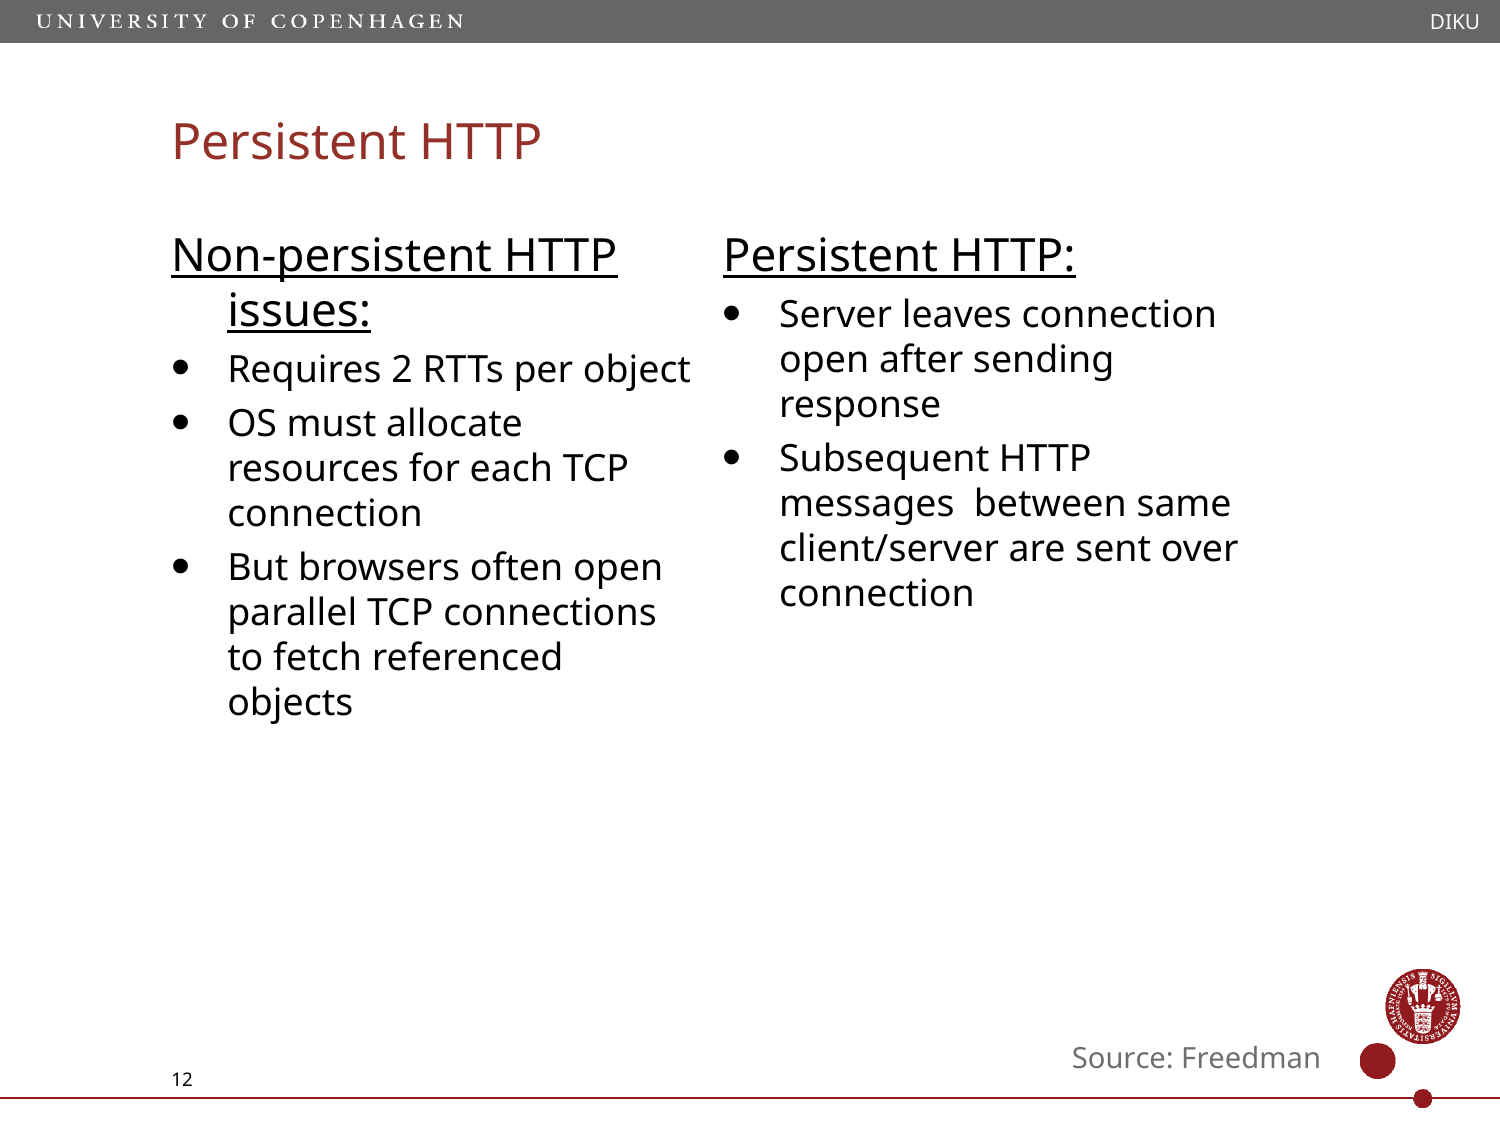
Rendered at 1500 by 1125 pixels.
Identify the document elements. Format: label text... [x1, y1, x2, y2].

text_box DIKU [469, 0, 1495, 43]
list Non-persistent HTTP issues: Requires 2 RTTs per object OS must allocate resources for each TCP connection But browsers often open parallel TCP connections to fetch referenced objects [171, 225, 698, 961]
list Persistent HTTP: Server leaves connection open after sending response Subsequent HTTP messages between same client/server are sent over connection [722, 225, 1251, 961]
text_box Source: Freedman [1057, 1031, 1377, 1083]
title Persistent HTTP [171, 75, 1329, 171]
picture [0, 910, 1500, 1122]
text_box <number> [171, 1067, 522, 1092]
